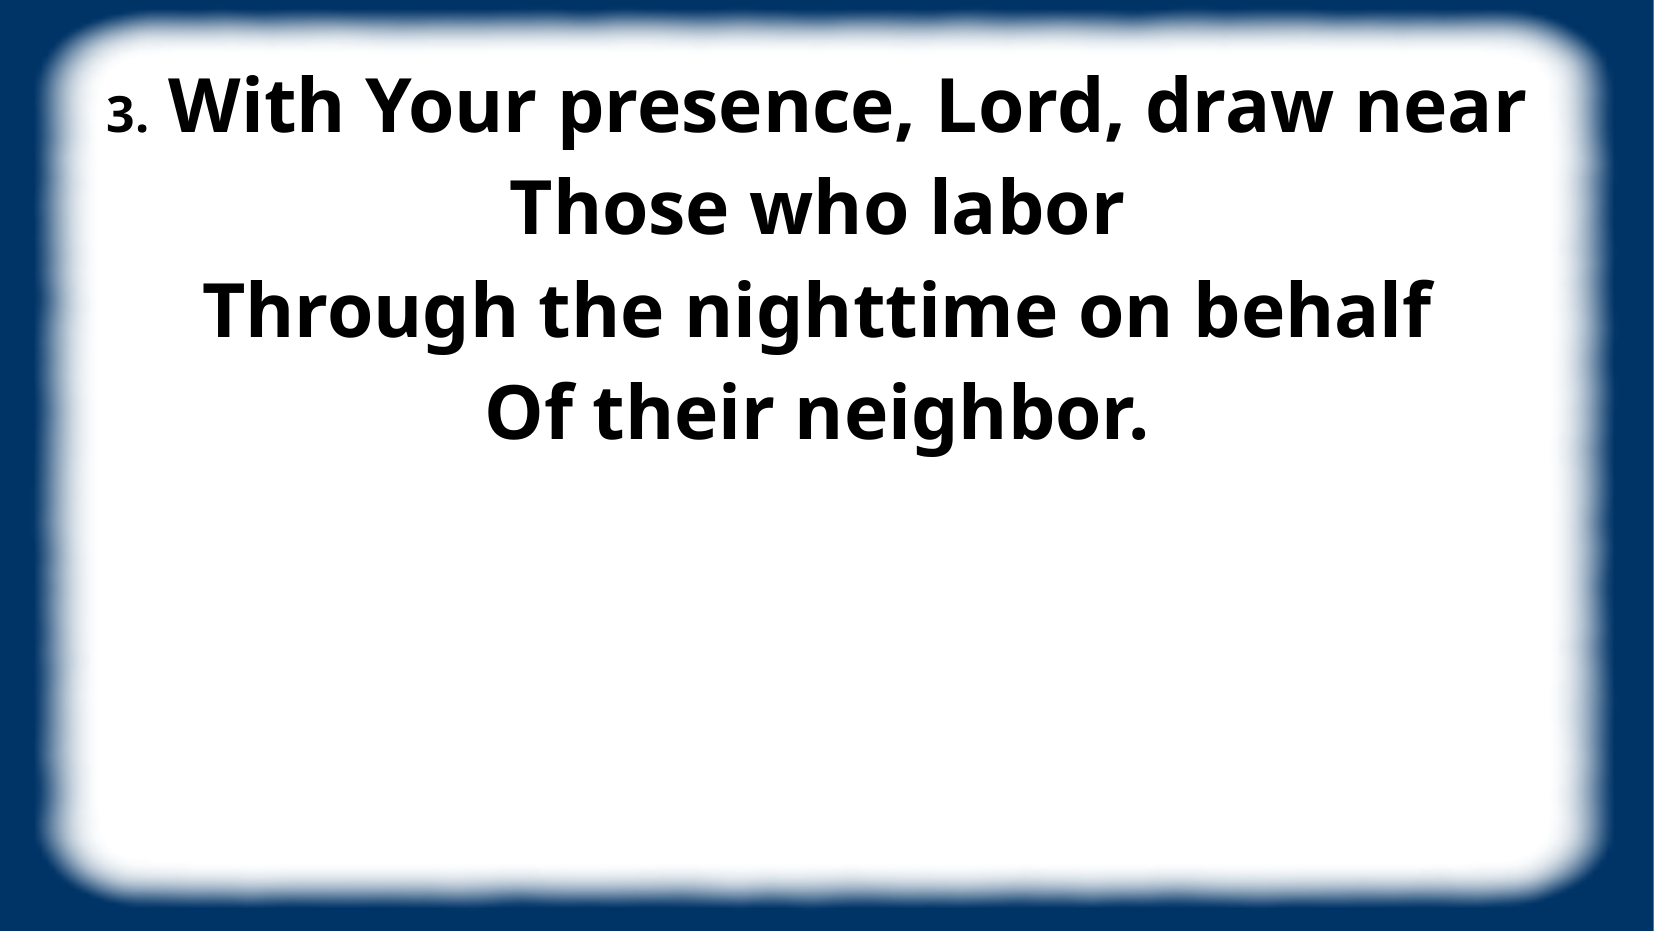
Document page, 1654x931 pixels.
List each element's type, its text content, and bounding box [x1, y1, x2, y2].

text_box 3. With Your presence, Lord, draw near Those who labor Through the nighttime on behalf Of their neighbor. [90, 45, 1546, 460]
picture [0, 0, 1654, 931]
